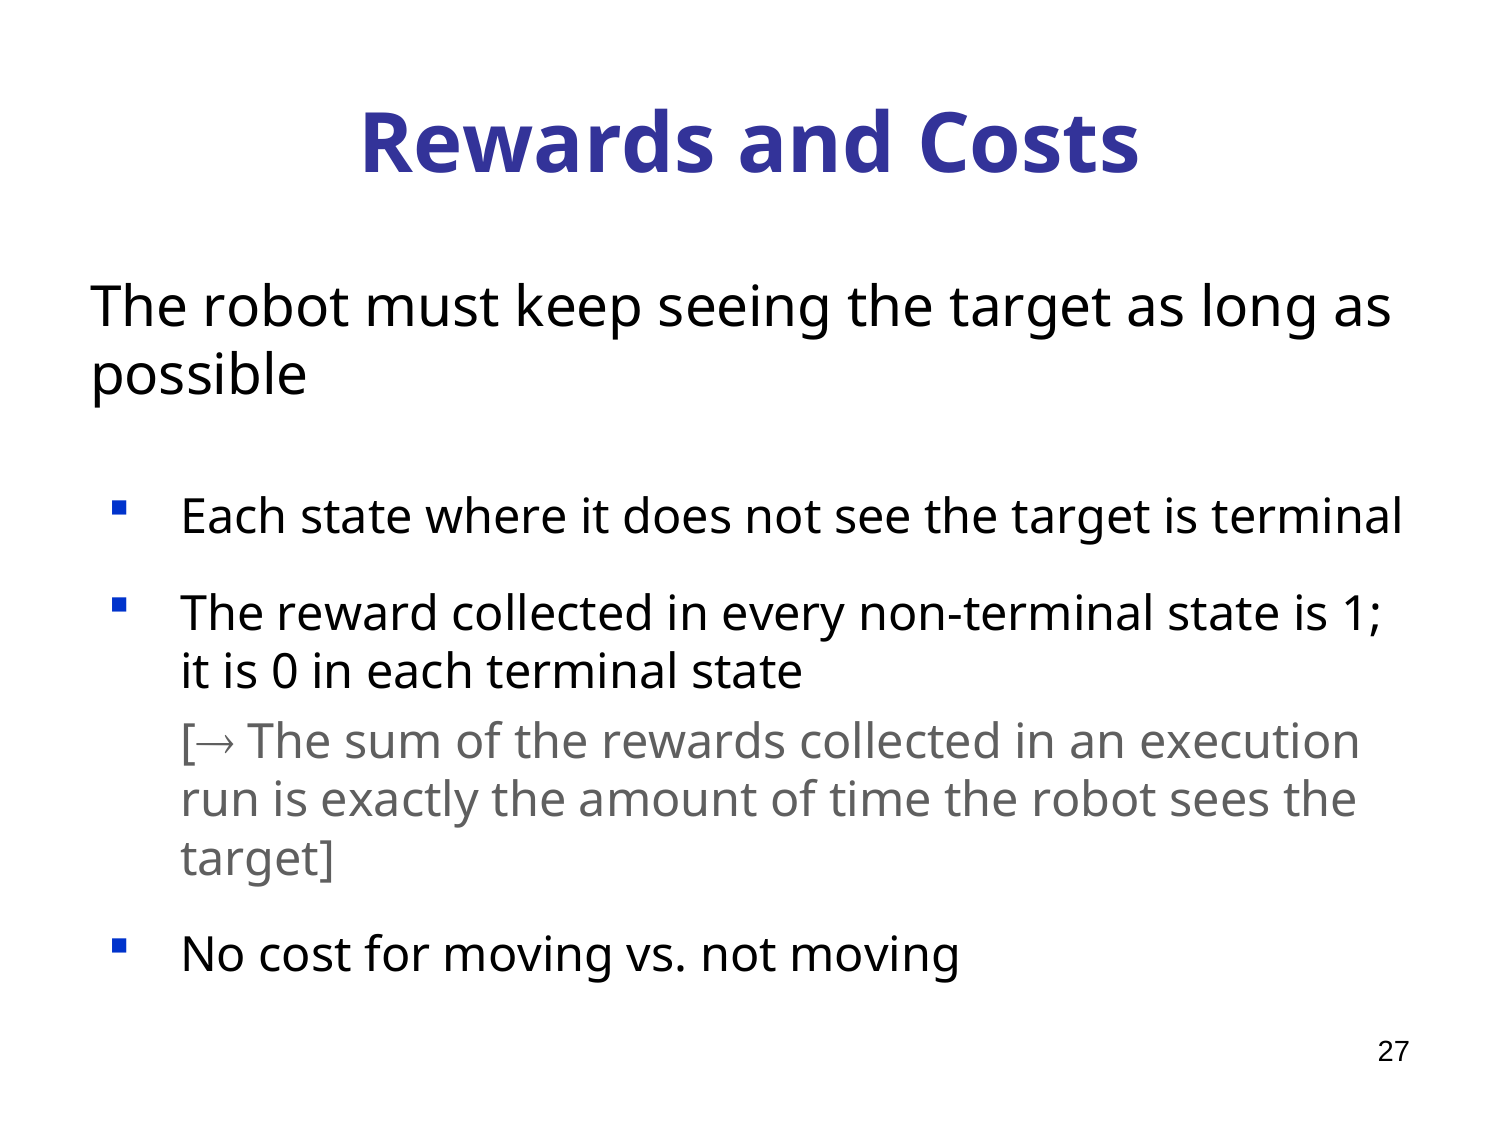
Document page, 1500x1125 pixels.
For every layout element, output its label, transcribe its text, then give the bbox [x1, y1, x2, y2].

list The robot must keep seeing the target as long as possible Each state where it does not see the target is terminal The reward collected in every non-terminal state is 1; it is 0 in each terminal state [ The sum of the rewards collected in an execution run is exactly the amount of time the robot sees the target] No cost for moving vs. not moving [75, 262, 1426, 1050]
title Rewards and Costs [75, 45, 1426, 233]
text_box <number> [1074, 1024, 1426, 1103]
